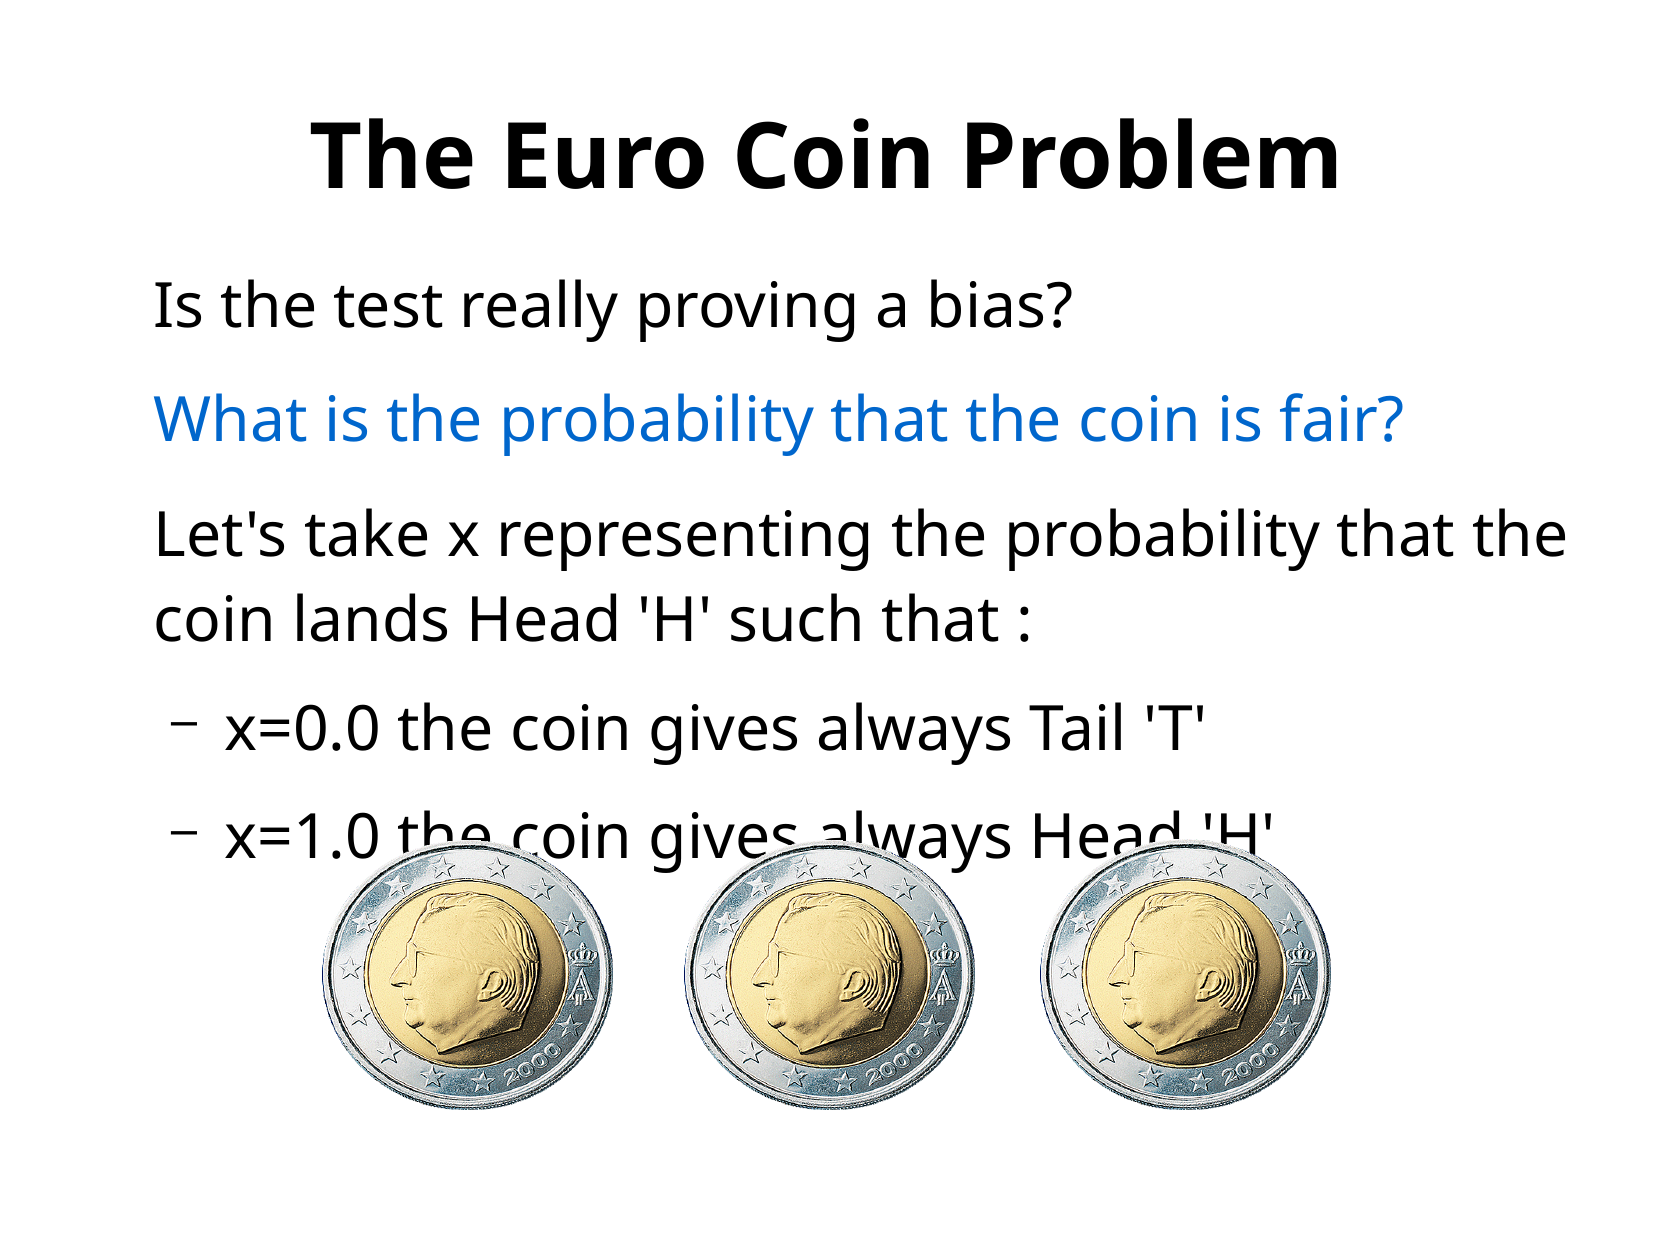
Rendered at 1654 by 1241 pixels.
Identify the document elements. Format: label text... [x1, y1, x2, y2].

picture [684, 840, 975, 1110]
title The Euro Coin Problem [82, 49, 1571, 257]
list Is the test really proving a bias? What is the probability that the coin is fair? Let's take x representing the probability that the coin lands Head 'H' such that : x=0.0 the coin gives always Tail 'T' x=1.0 the coin gives always Head 'H' [82, 260, 1571, 1096]
picture [1040, 839, 1331, 1110]
picture [322, 840, 613, 1111]
